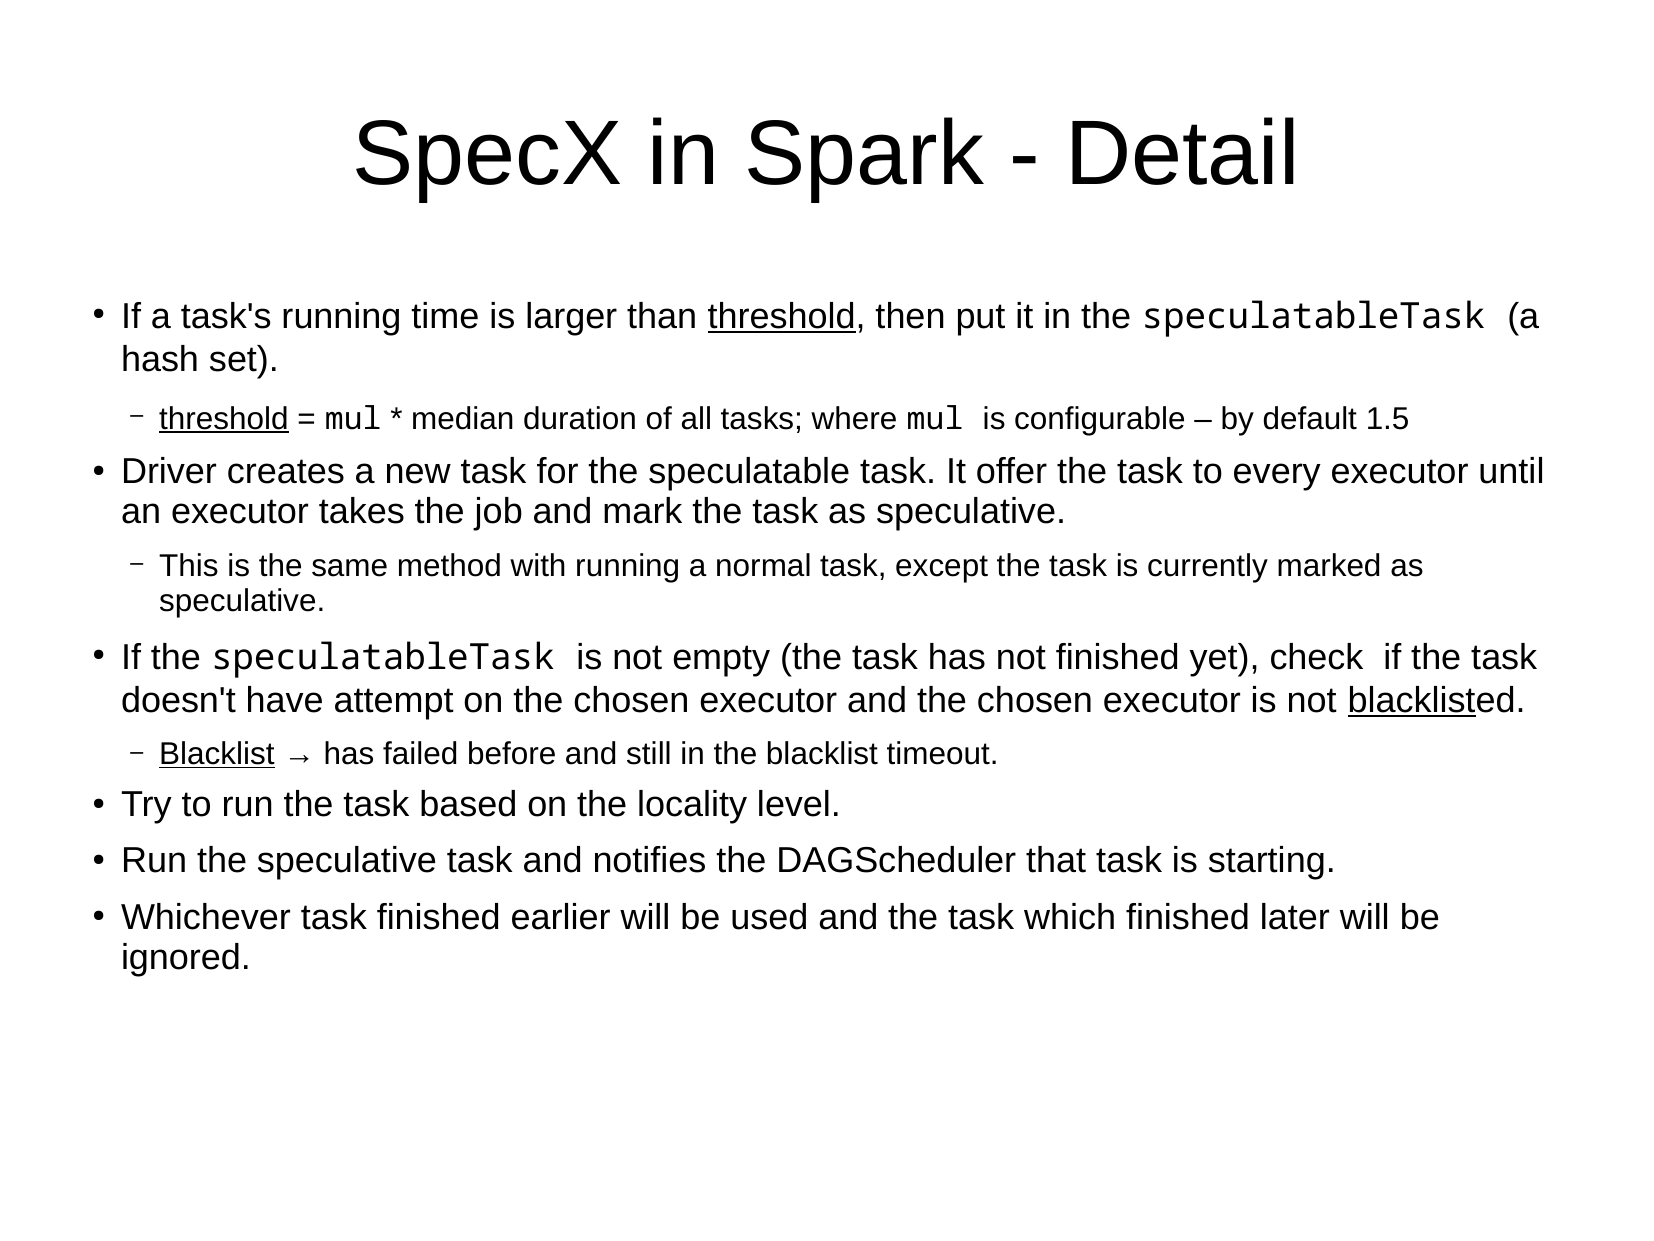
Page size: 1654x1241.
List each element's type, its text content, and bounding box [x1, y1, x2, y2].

list If a task's running time is larger than threshold, then put it in the speculatableTask (a hash set). threshold = mul * median duration of all tasks; where mul is configurable – by default 1.5 Driver creates a new task for the speculatable task. It offer the task to every executor until an executor takes the job and mark the task as speculative. This is the same method with running a normal task, except the task is currently marked as speculative. If the speculatableTask is not empty (the task has not finished yet), check if the task doesn't have attempt on the chosen executor and the chosen executor is not blacklisted. Blacklist → has failed before and still in the blacklist timeout. Try to run the task based on the locality level. Run the speculative task and notifies the DAGScheduler that task is starting. Whichever task finished earlier will be used and the task which finished later will be ignored. [82, 290, 1571, 1010]
title SpecX in Spark - Detail [82, 49, 1571, 257]
